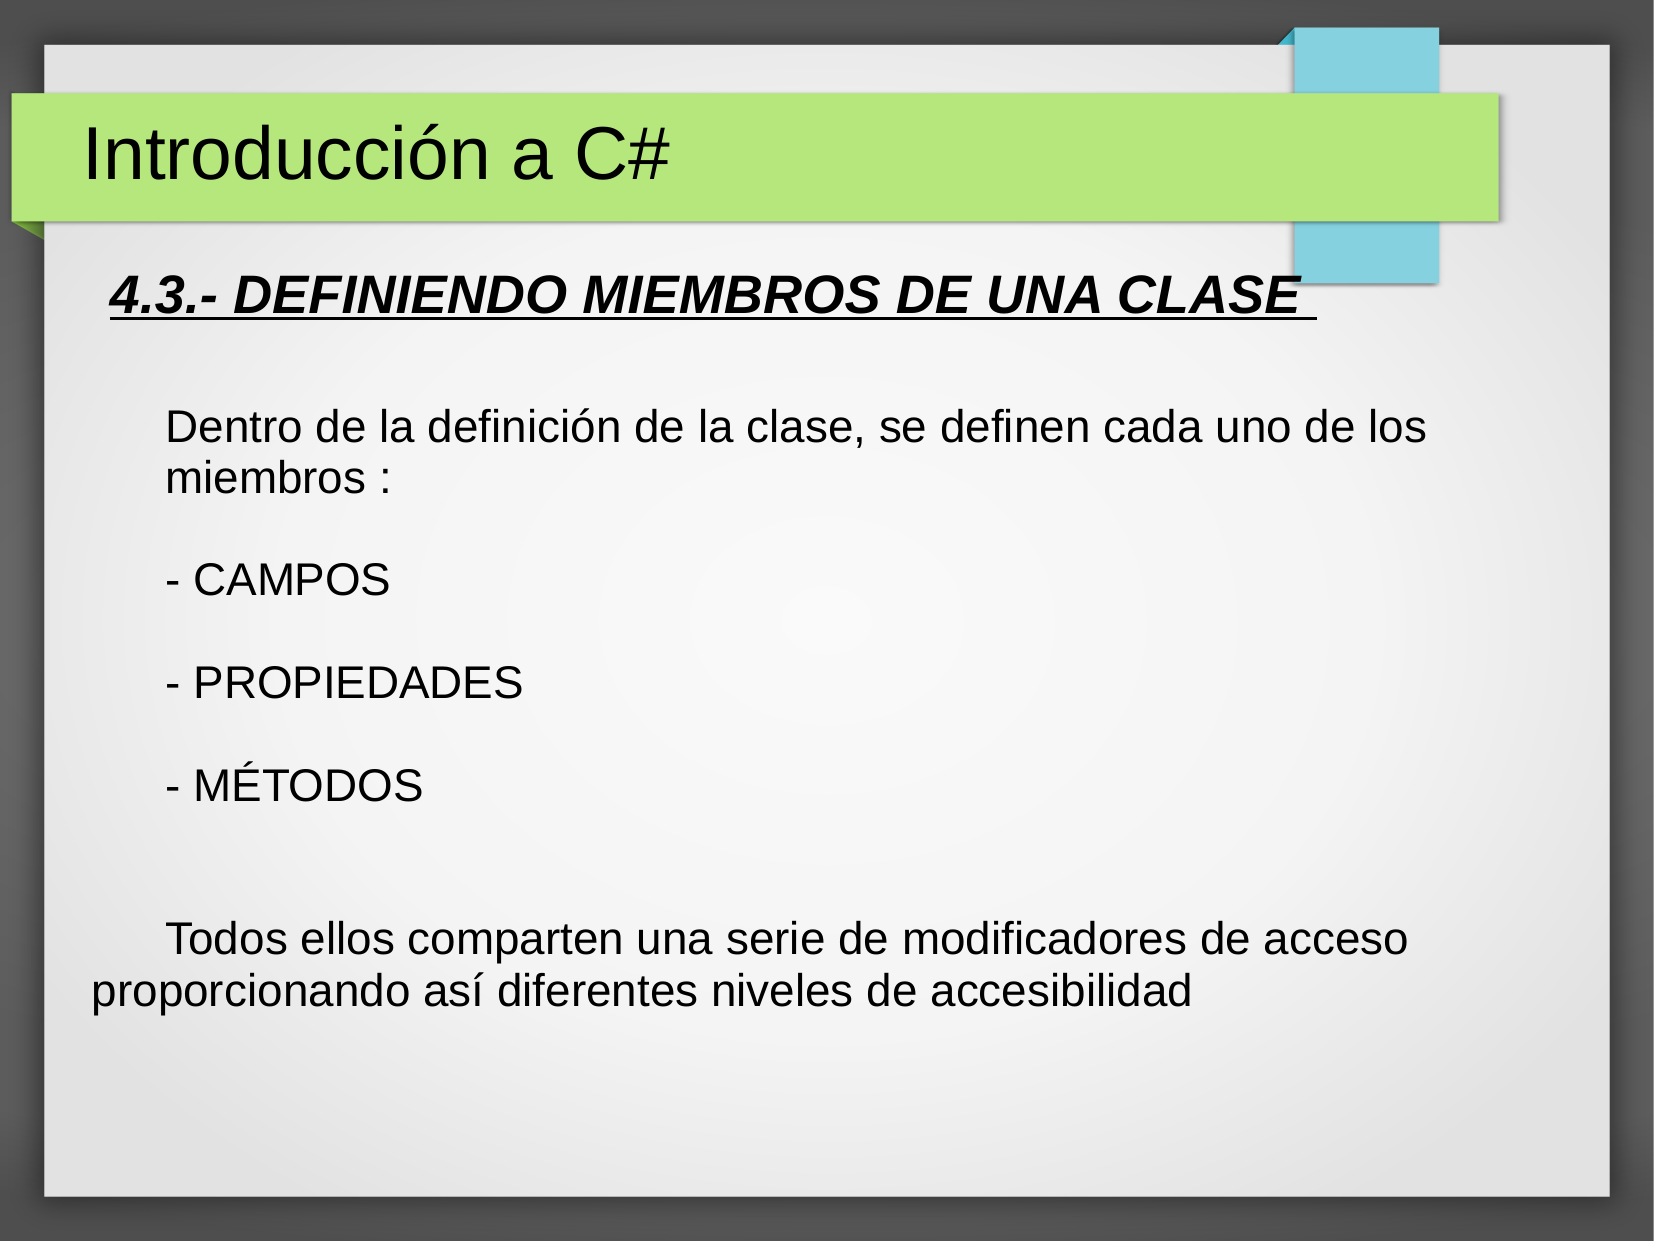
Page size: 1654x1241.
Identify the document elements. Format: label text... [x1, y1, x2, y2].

title Introducción a C# [82, 94, 1264, 213]
title Dentro de la definición de la clase, se definen cada uno de los miembros : - CAMPOS - PROPIEDADES - MÉTODOS Todos ellos comparten una serie de modificadores de acceso proporcionando así diferentes niveles de accesibilidad [91, 400, 1501, 1016]
picture [0, 0, 1654, 1241]
title 4.3.- DEFINIENDO MIEMBROS DE UNA CLASE [94, 236, 1347, 355]
